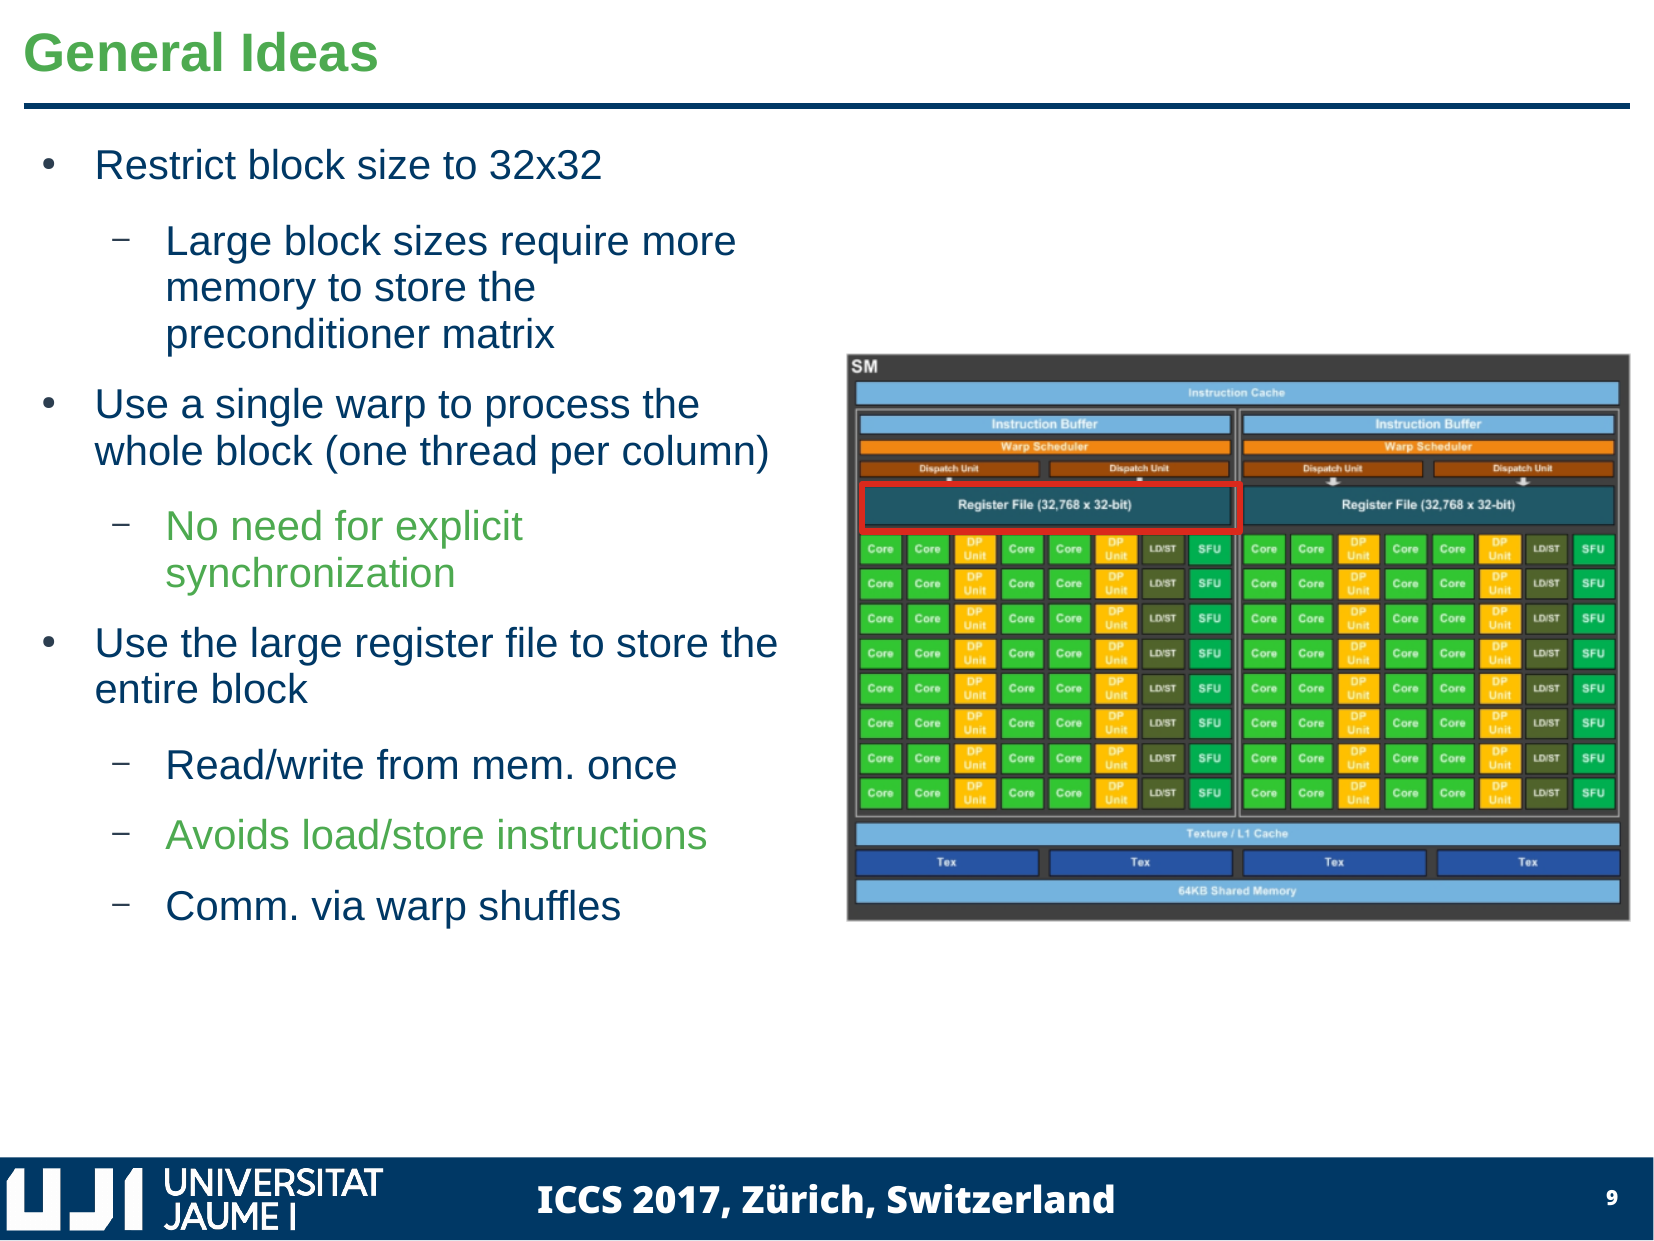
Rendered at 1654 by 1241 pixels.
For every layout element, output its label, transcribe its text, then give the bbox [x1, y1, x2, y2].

picture [0, 1158, 390, 1241]
picture [846, 291, 1631, 984]
title General Ideas [23, 0, 1630, 107]
list Restrict block size to 32x32 Large block sizes require more memory to store the preconditioner matrix Use a single warp to process the whole block (one thread per column) No need for explicit synchronization Use the large register file to store the entire block Read/write from mem. once Avoids load/store instructions Comm. via warp shuffles [23, 141, 808, 1134]
